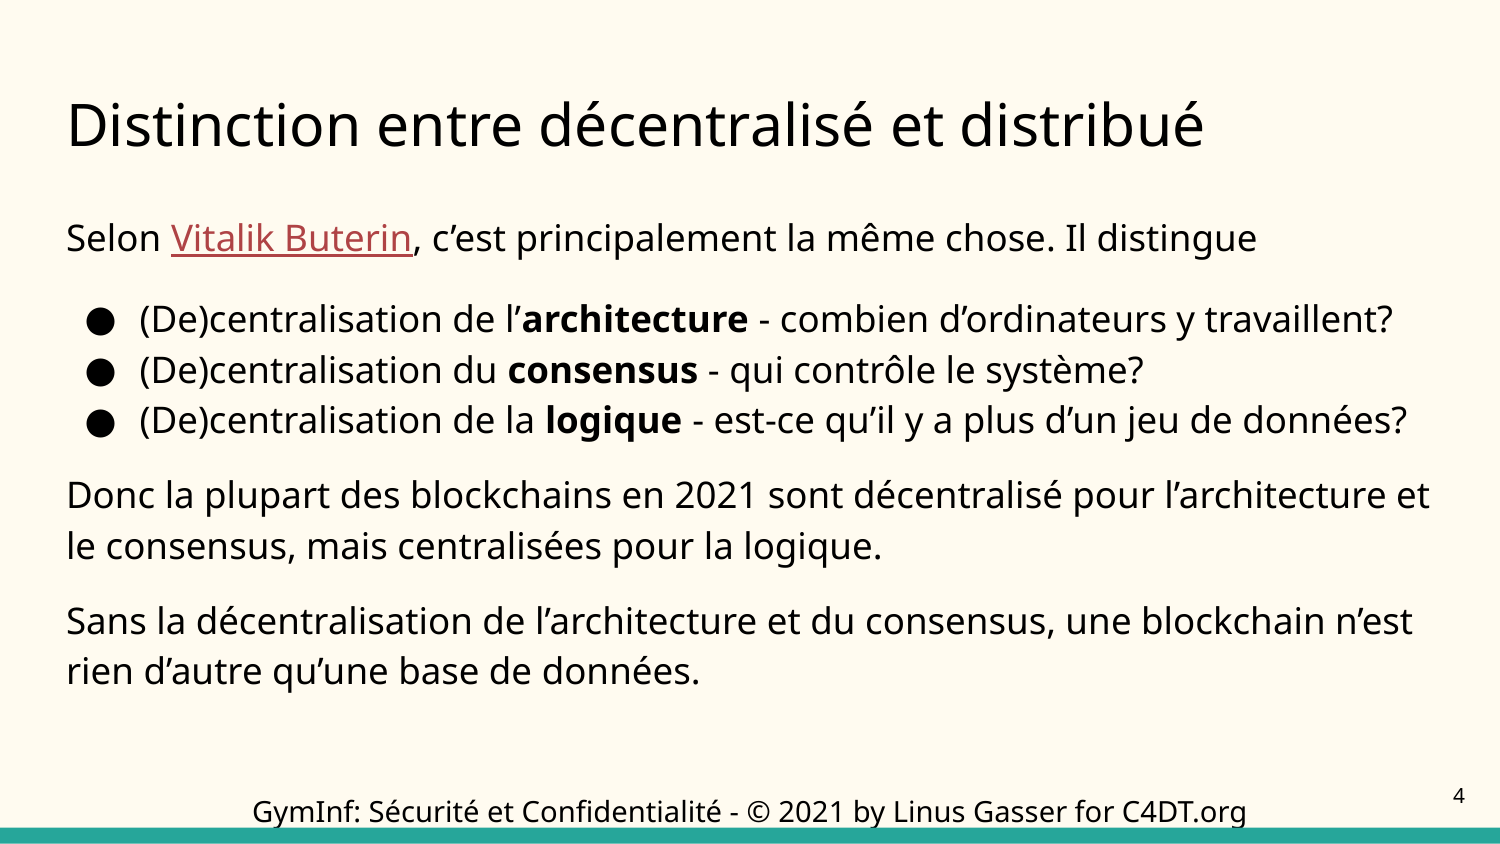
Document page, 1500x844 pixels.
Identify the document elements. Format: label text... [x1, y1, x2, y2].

list Selon Vitalik Buterin, c’est principalement la même chose. Il distingue (De)centralisation de l’architecture - combien d’ordinateurs y travaillent? (De)centralisation du consensus - qui contrôle le système? (De)centralisation de la logique - est-ce qu’il y a plus d’un jeu de données? Donc la plupart des blockchains en 2021 sont décentralisé pour l’architecture et le consensus, mais centralisées pour la logique. Sans la décentralisation de l’architecture et du consensus, une blockchain n’est rien d’autre qu’une base de données. [51, 192, 1449, 750]
title Distinction entre décentralisé et distribué [51, 72, 1449, 174]
slide_number <number> [1389, 764, 1480, 830]
